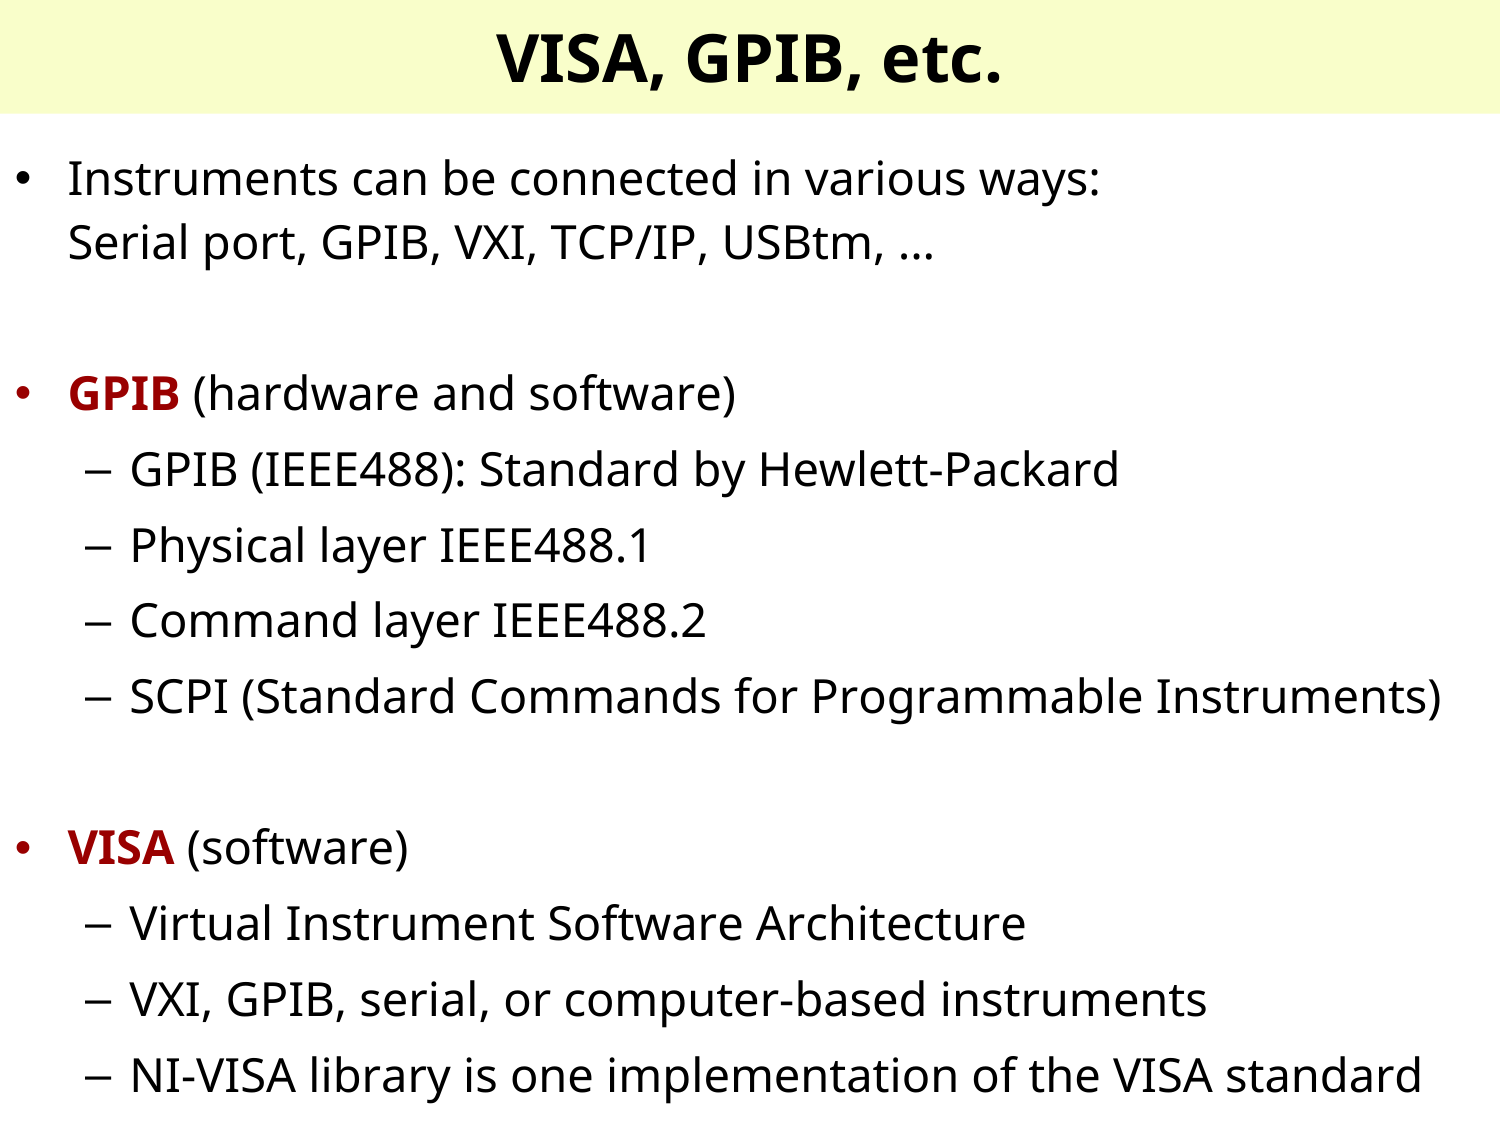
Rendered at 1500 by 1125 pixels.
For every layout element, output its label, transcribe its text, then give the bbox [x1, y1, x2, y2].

list Instruments can be connected in various ways: Serial port, GPIB, VXI, TCP/IP, USBtm, ... GPIB (hardware and software) GPIB (IEEE488): Standard by Hewlett-Packard Physical layer IEEE488.1 Command layer IEEE488.2 SCPI (Standard Commands for Programmable Instruments) VISA (software) Virtual Instrument Software Architecture VXI, GPIB, serial, or computer-based instruments NI-VISA library is one implementation of the VISA standard [0, 137, 1500, 1125]
title VISA, GPIB, etc. [0, 0, 1500, 114]
